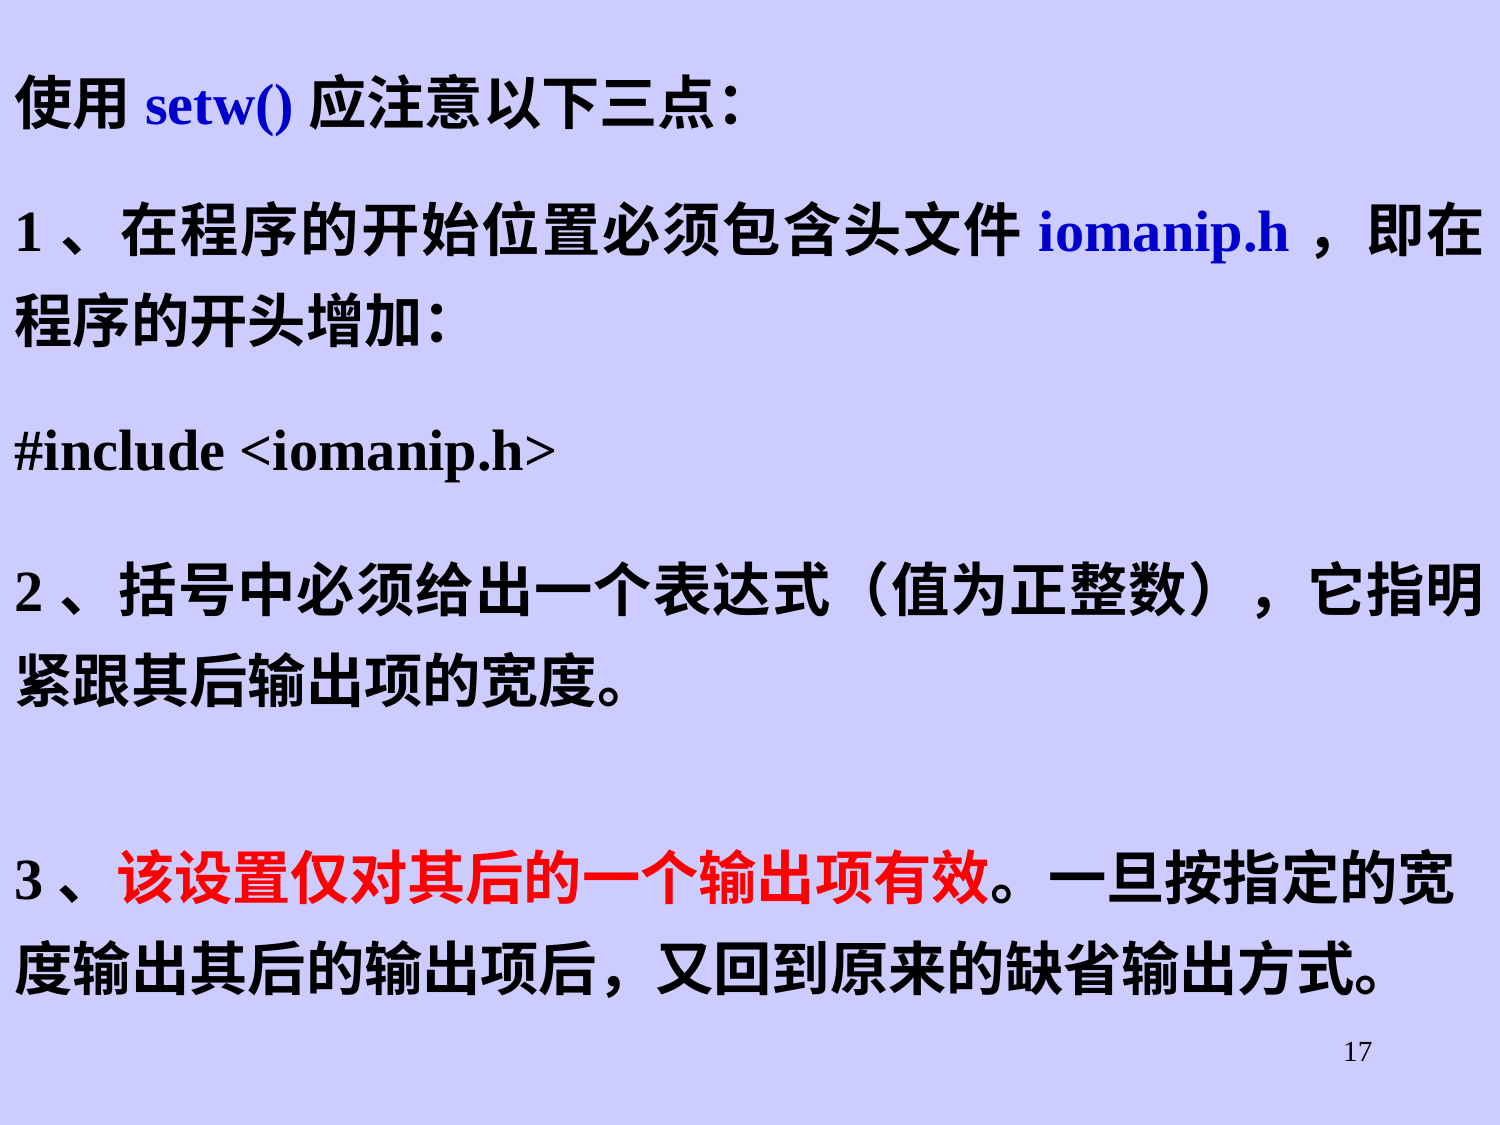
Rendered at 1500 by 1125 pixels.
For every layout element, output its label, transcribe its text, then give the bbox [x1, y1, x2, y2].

title [112, 99, 1388, 288]
text_box 3、该设置仅对其后的一个输出项有效。一旦按指定的宽度输出其后的输出项后，又回到原来的缺省输出方式。 [0, 812, 1500, 1010]
text_box 2、括号中必须给出一个表达式（值为正整数），它指明紧跟其后输出项的宽度。 [0, 524, 1500, 723]
text_box <编号> [1074, 1025, 1388, 1101]
text_box 使用setw()应注意以下三点： 1、在程序的开始位置必须包含头文件iomanip.h，即在程序的开头增加： #include <iomanip.h> [0, 37, 1500, 490]
